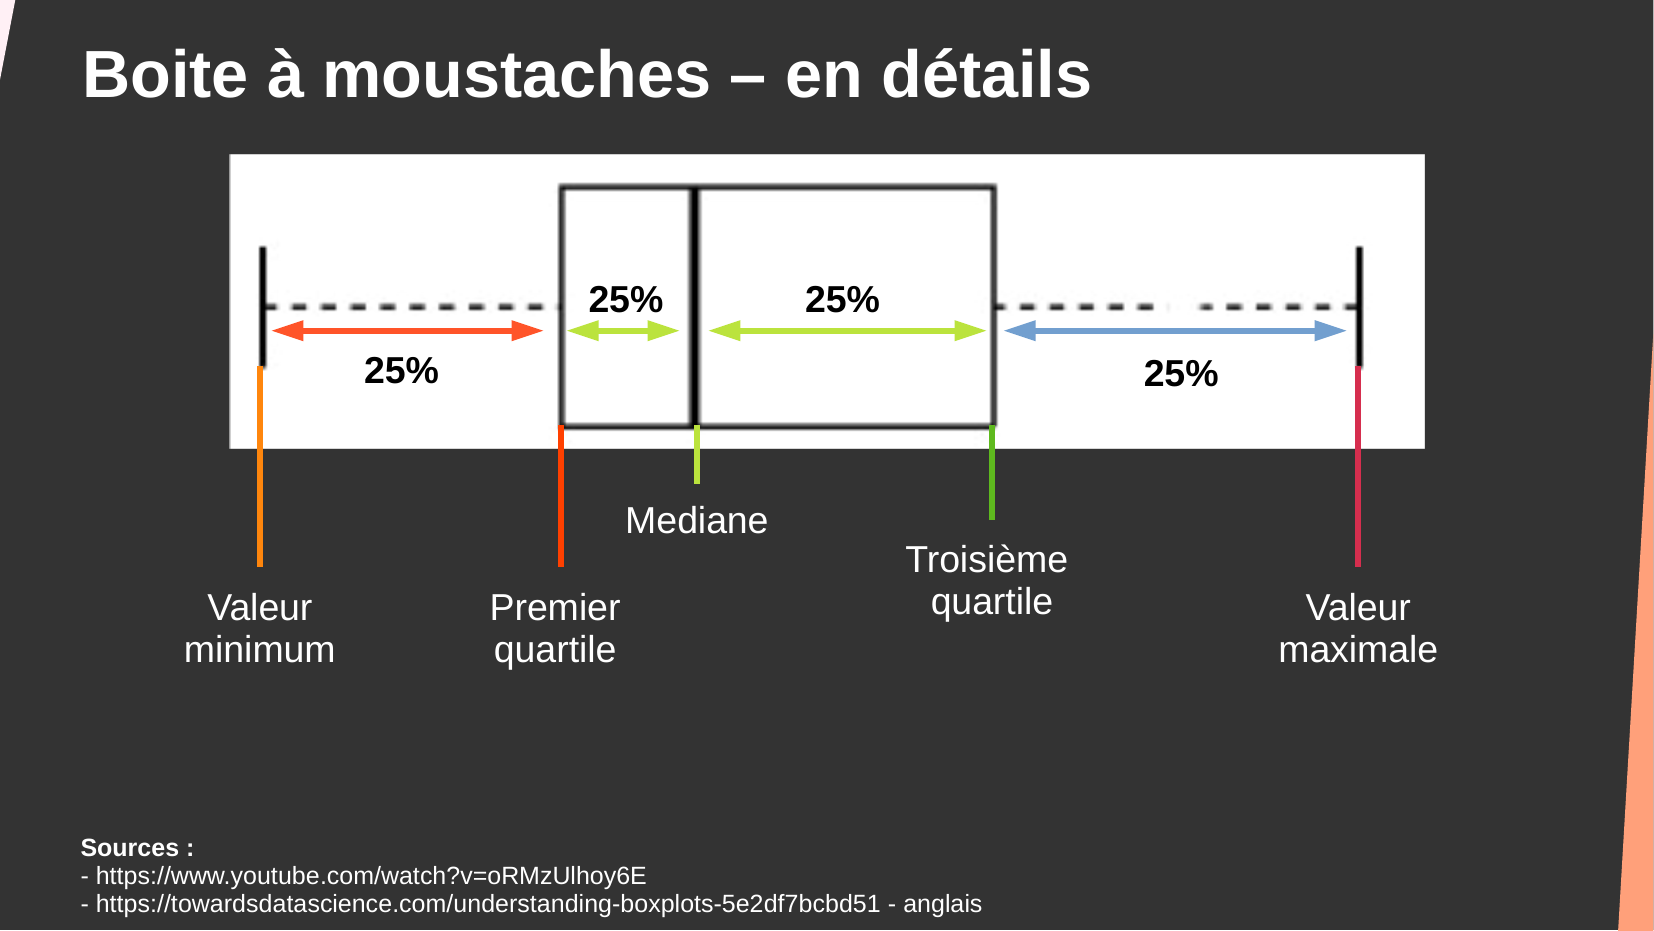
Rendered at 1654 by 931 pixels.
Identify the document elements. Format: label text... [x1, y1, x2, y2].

text_box Valeur maximale [1228, 578, 1489, 686]
text_box [0, 0, 16, 80]
text_box [1618, 321, 1654, 931]
text_box Premier quartile [472, 578, 638, 678]
text_box Troisième quartile [874, 531, 1111, 631]
text_box 25% [342, 342, 461, 400]
picture [229, 153, 1425, 449]
title Boite à moustaches – en détails [82, 37, 1571, 115]
text_box Valeur minimum [141, 578, 378, 720]
text_box 25% [566, 271, 686, 328]
text_box Mediane [602, 491, 792, 549]
text_box 25% [748, 271, 938, 328]
text_box 25% [1086, 344, 1276, 402]
text_box Sources : - https://www.youtube.com/watch?v=oRMzUlhoy6E - https://towardsdatascience.com/understanding-boxplots-5e2df7bcbd51 - anglais [65, 826, 1483, 925]
